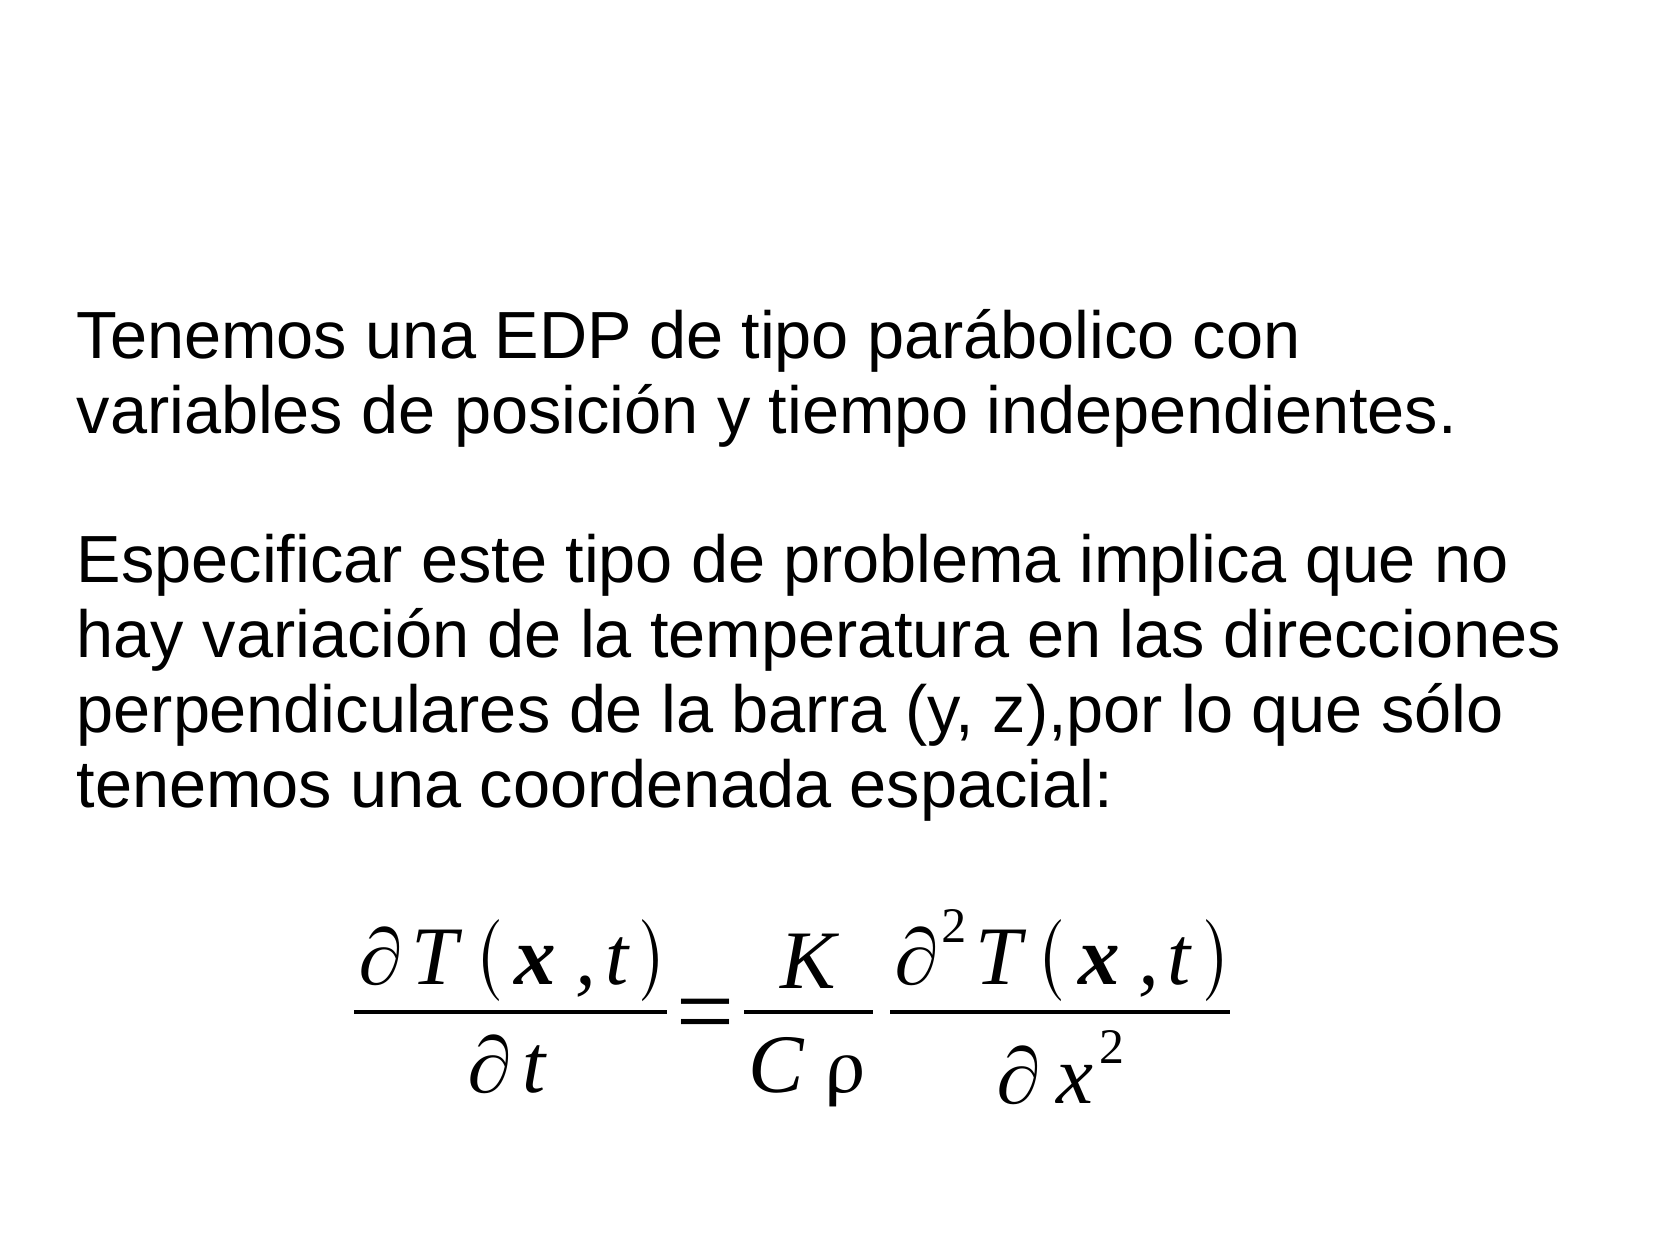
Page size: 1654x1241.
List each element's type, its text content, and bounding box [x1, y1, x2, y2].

subtitle Tenemos una EDP de tipo parábolico con variables de posición y tiempo independientes. Especificar este tipo de problema implica que no hay variación de la temperatura en las direcciones perpendiculares de la barra (y, z),por lo que sólo tenemos una coordenada espacial: [76, 236, 1565, 884]
chart [342, 898, 1241, 1123]
